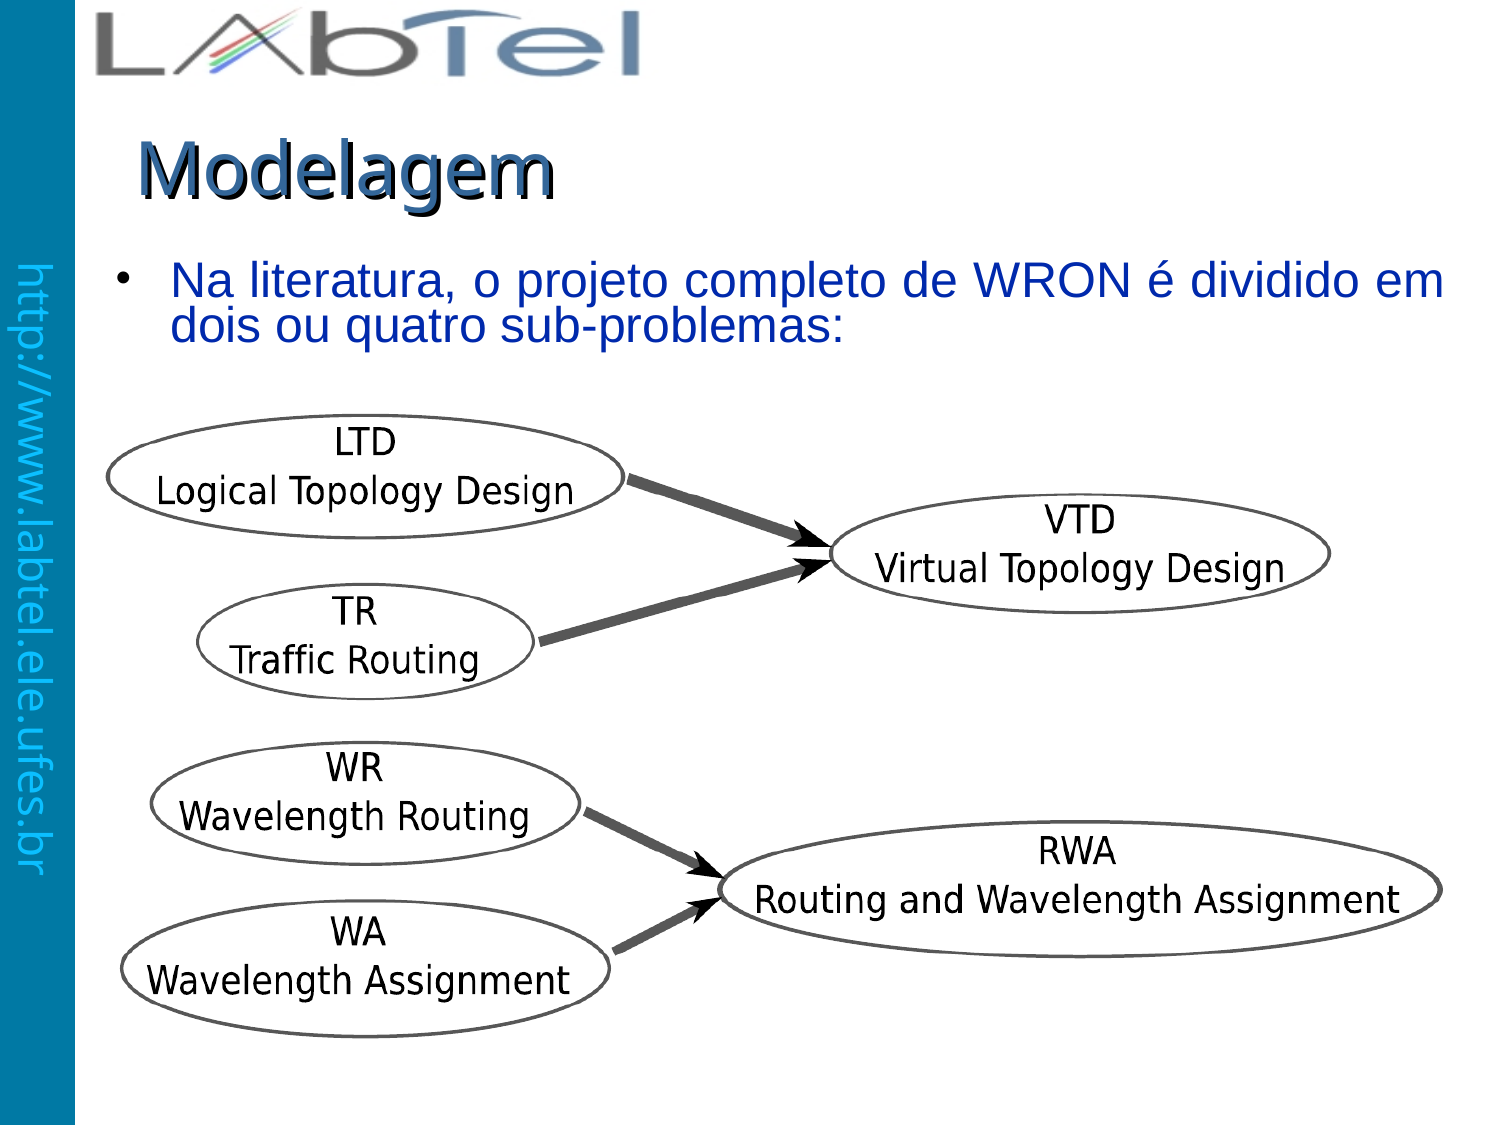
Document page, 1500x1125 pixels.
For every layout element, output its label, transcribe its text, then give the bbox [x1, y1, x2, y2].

picture [76, 0, 675, 88]
title Modelagem [99, 65, 1461, 237]
list Na literatura, o projeto completo de WRON é dividido em dois ou quatro sub-problemas: [99, 237, 1461, 1061]
picture [88, 392, 1456, 1056]
